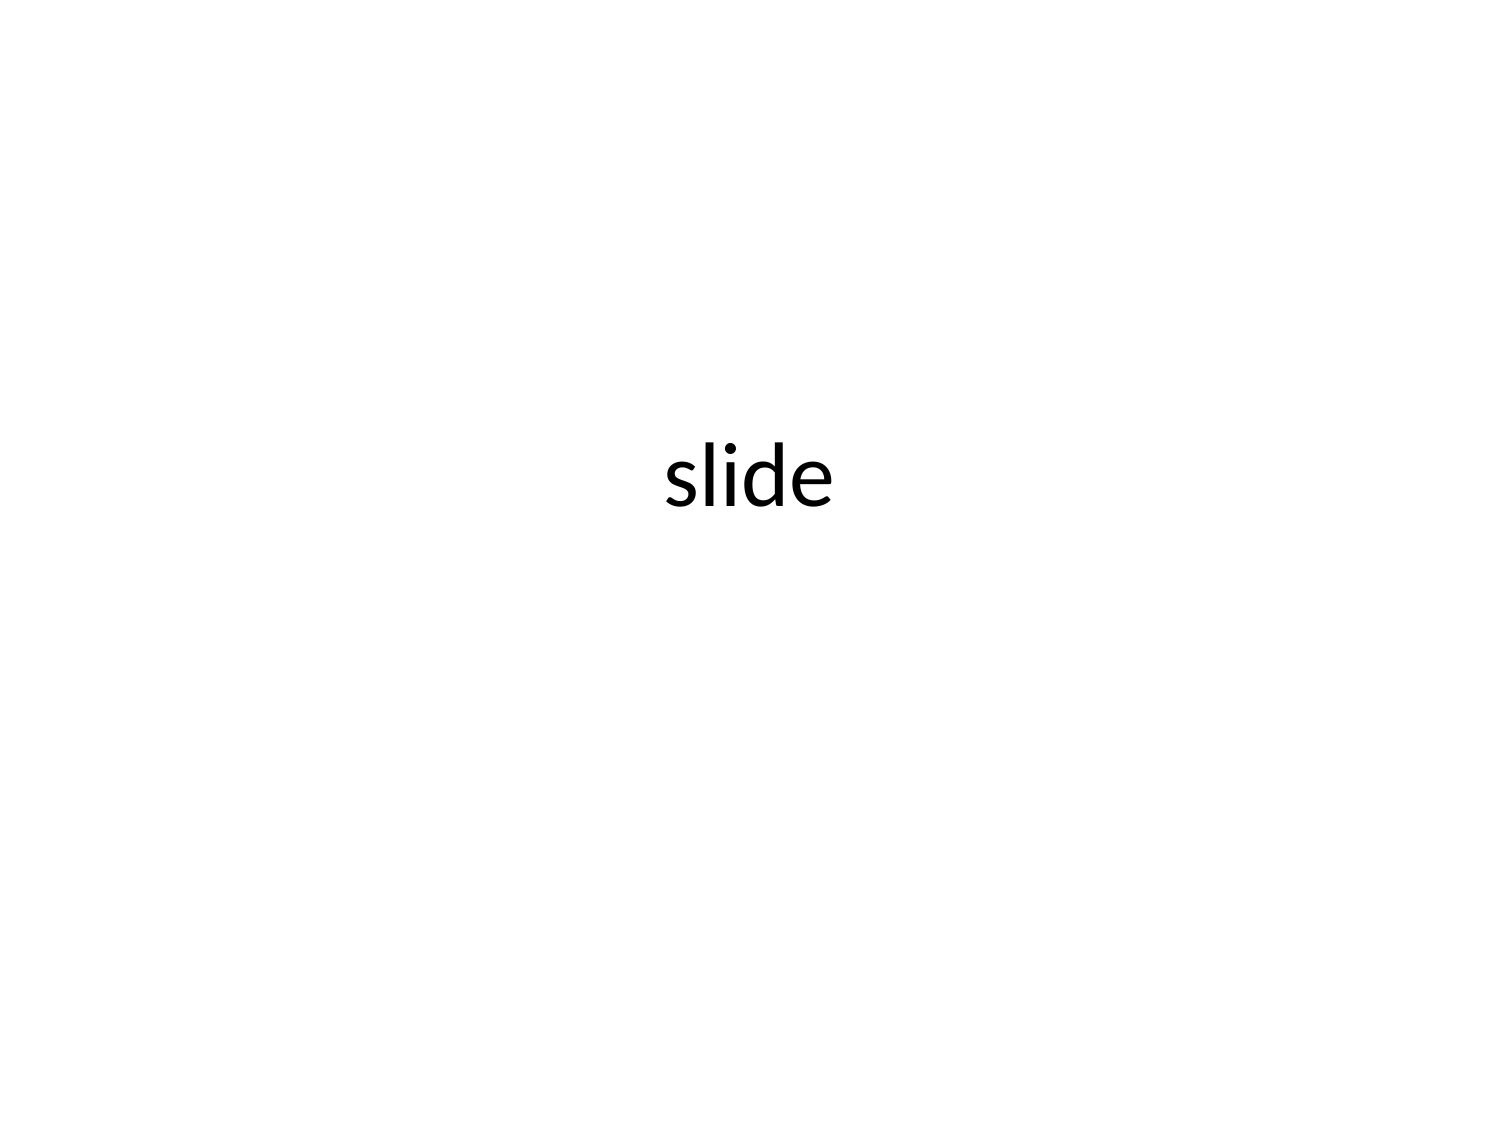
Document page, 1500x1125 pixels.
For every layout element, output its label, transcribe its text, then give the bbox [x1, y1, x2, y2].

title slide [112, 349, 1388, 591]
